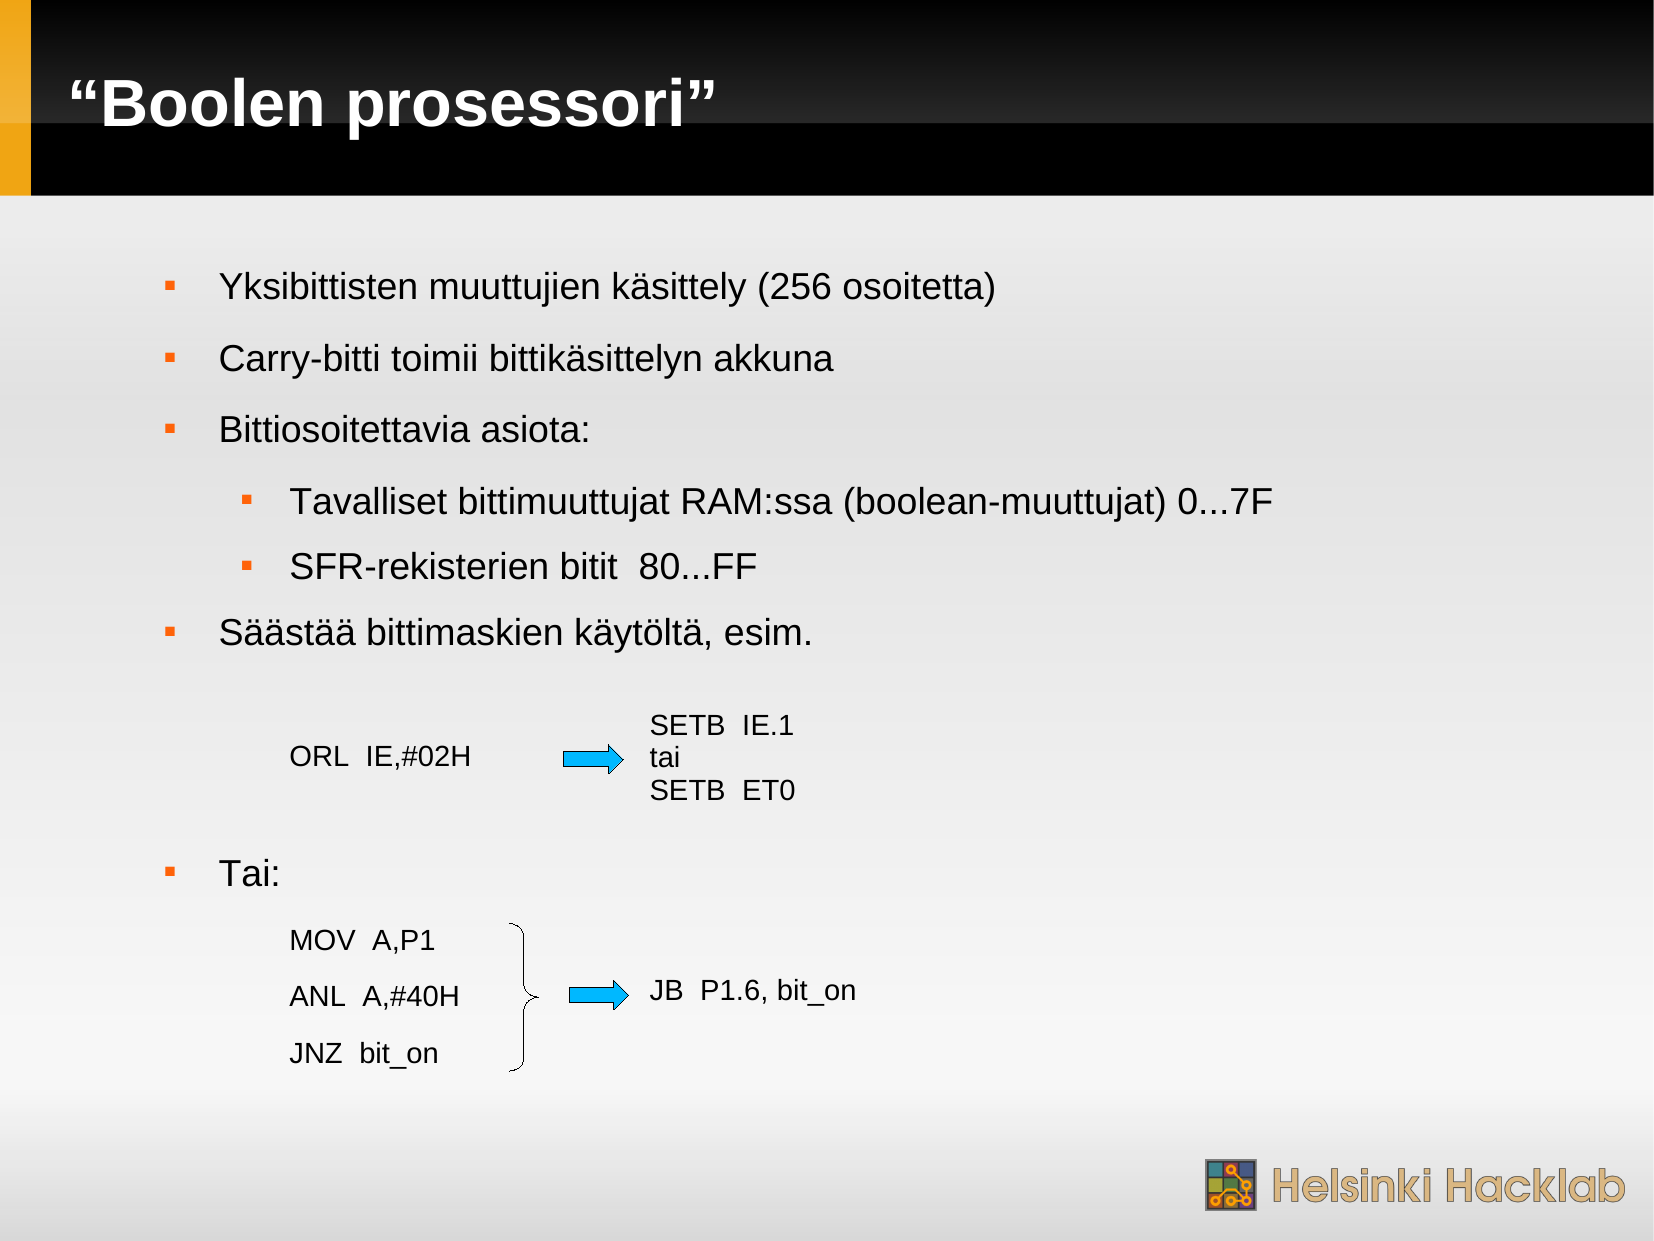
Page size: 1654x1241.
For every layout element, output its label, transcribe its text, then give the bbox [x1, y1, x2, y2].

text_box SETB IE.1 tai SETB ET0 [649, 708, 975, 808]
text_box [563, 744, 624, 774]
picture [0, 0, 1654, 1241]
text_box [569, 980, 629, 1010]
text_box JB P1.6, bit_on [649, 974, 975, 1008]
list Yksibittisten muuttujien käsittely (256 osoitetta) Carry-bitti toimii bittikäsittelyn akkuna Bittiosoitettavia asiota: Tavalliset bittimuuttujat RAM:ssa (boolean-muuttujat) 0...7F SFR-rekisterien bitit 80...FF Säästää bittimaskien käytöltä, esim. ORL IE,#02H Tai: MOV A,P1 ANL A,#40H JNZ bit_on [147, 265, 1536, 1152]
title “Boolen prosessori” [67, 0, 1556, 208]
